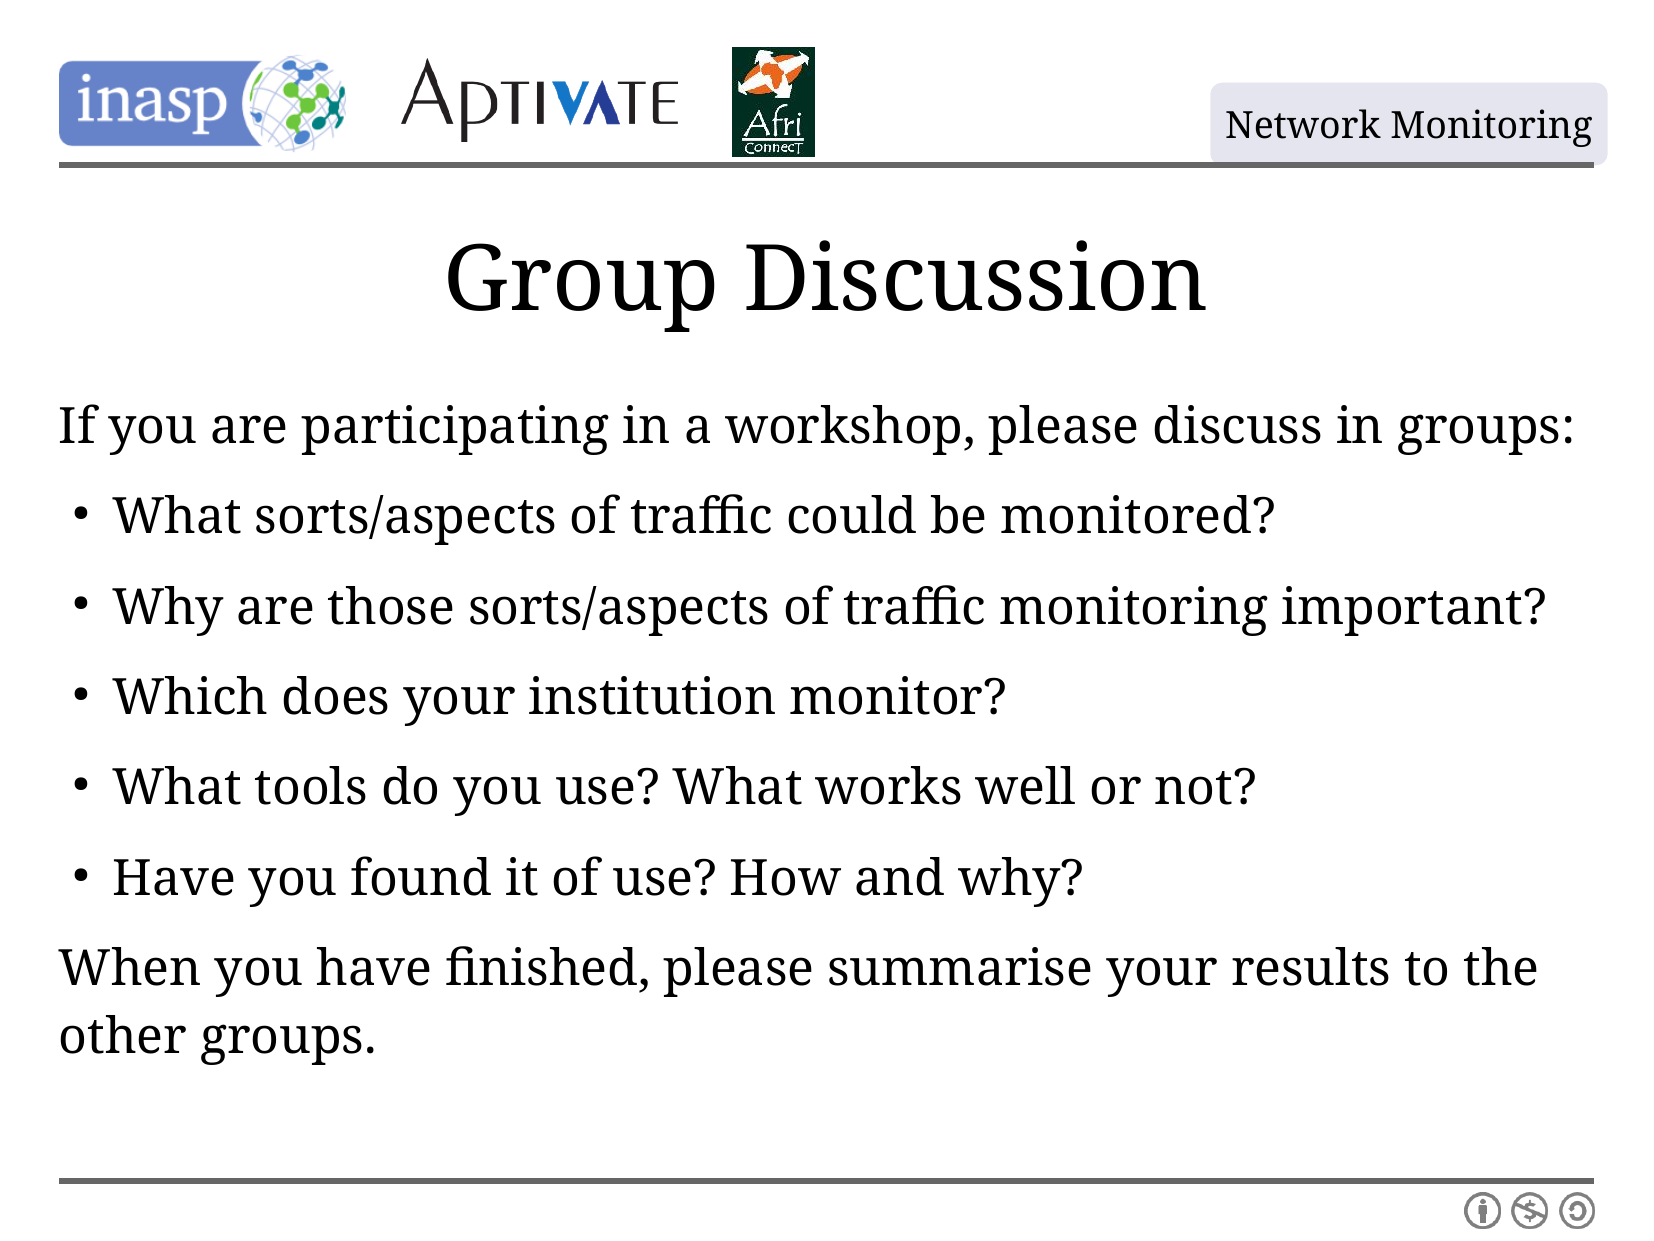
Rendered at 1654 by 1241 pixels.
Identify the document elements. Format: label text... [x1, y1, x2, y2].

picture [1511, 1192, 1548, 1229]
picture [1464, 1192, 1501, 1229]
picture [732, 47, 815, 157]
picture [59, 47, 355, 160]
title Group Discussion [59, 212, 1595, 343]
picture [1559, 1192, 1595, 1229]
picture [401, 58, 678, 142]
list If you are participating in a workshop, please discuss in groups: What sorts/aspects of traffic could be monitored? Why are those sorts/aspects of traffic monitoring important? Which does your institution monitor? What tools do you use? What works well or not? Have you found it of use? How and why? When you have finished, please summarise your results to the other groups. [59, 389, 1595, 1109]
